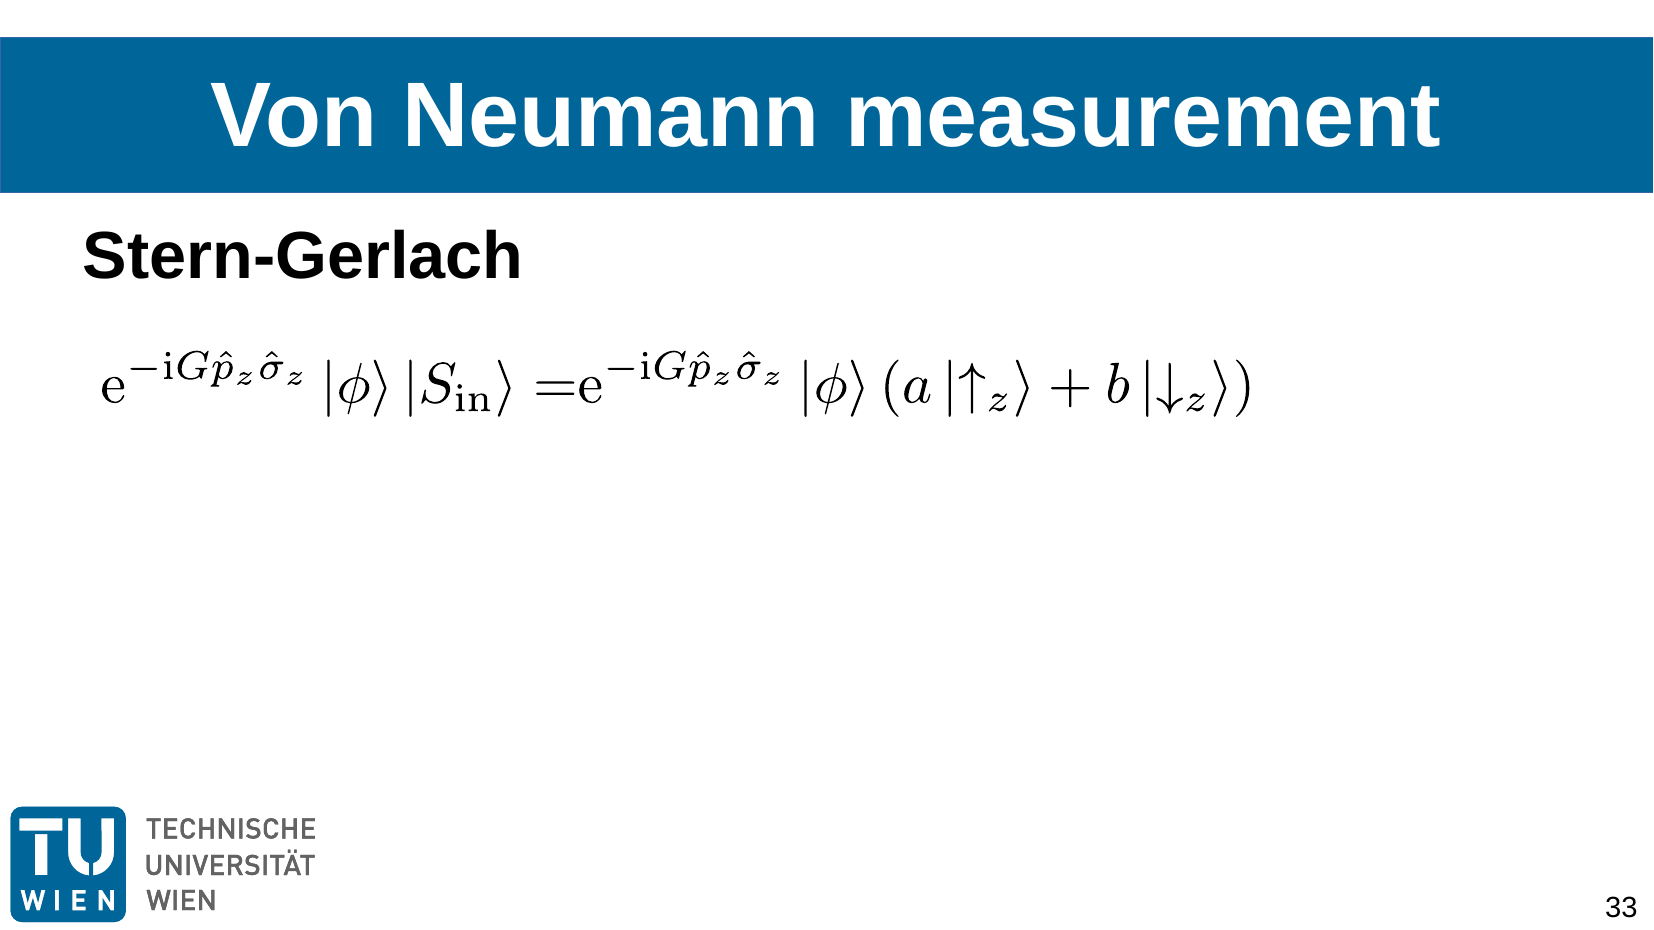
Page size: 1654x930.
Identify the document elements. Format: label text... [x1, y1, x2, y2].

picture [90, 330, 1275, 436]
title Von Neumann measurement [0, 37, 1653, 193]
list Stern-Gerlach [82, 217, 1571, 301]
